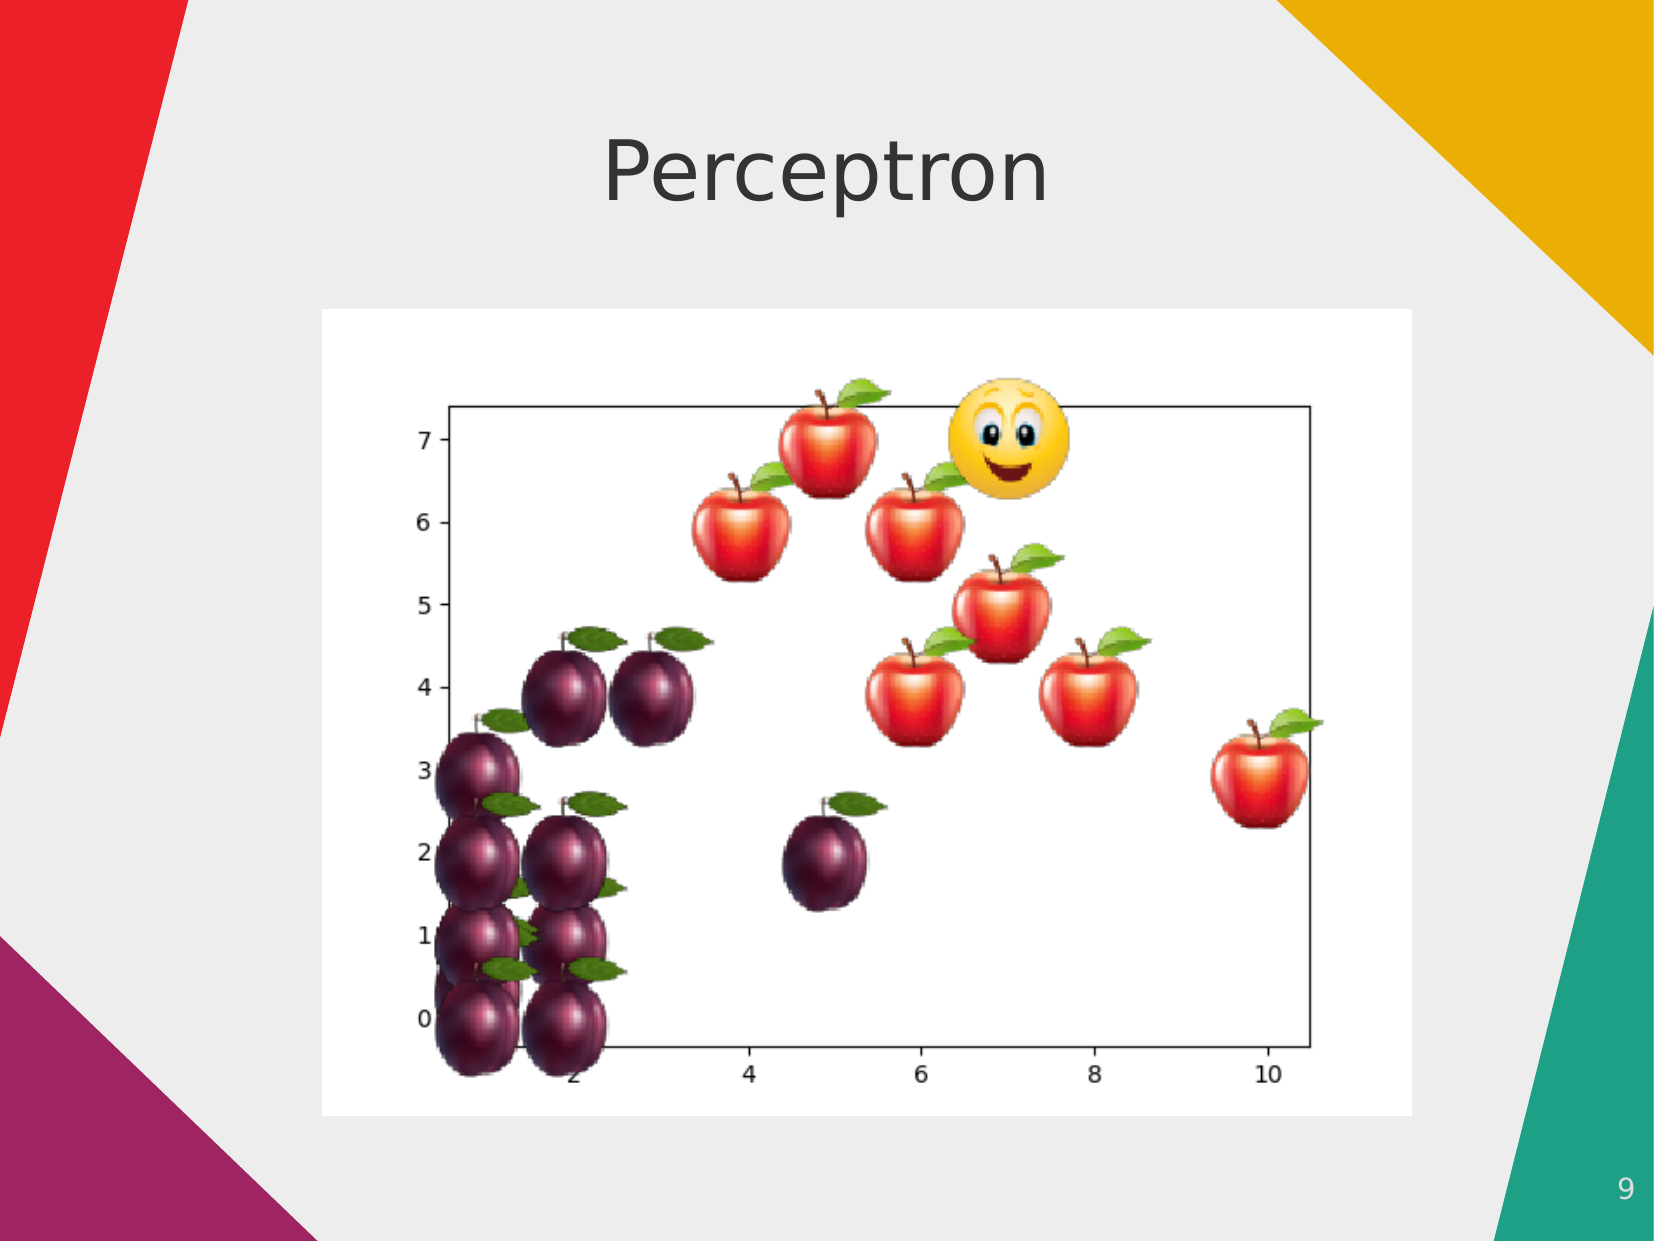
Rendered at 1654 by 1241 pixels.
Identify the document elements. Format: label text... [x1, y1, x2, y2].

title Perceptron [114, 73, 1539, 271]
picture [322, 309, 1412, 1116]
